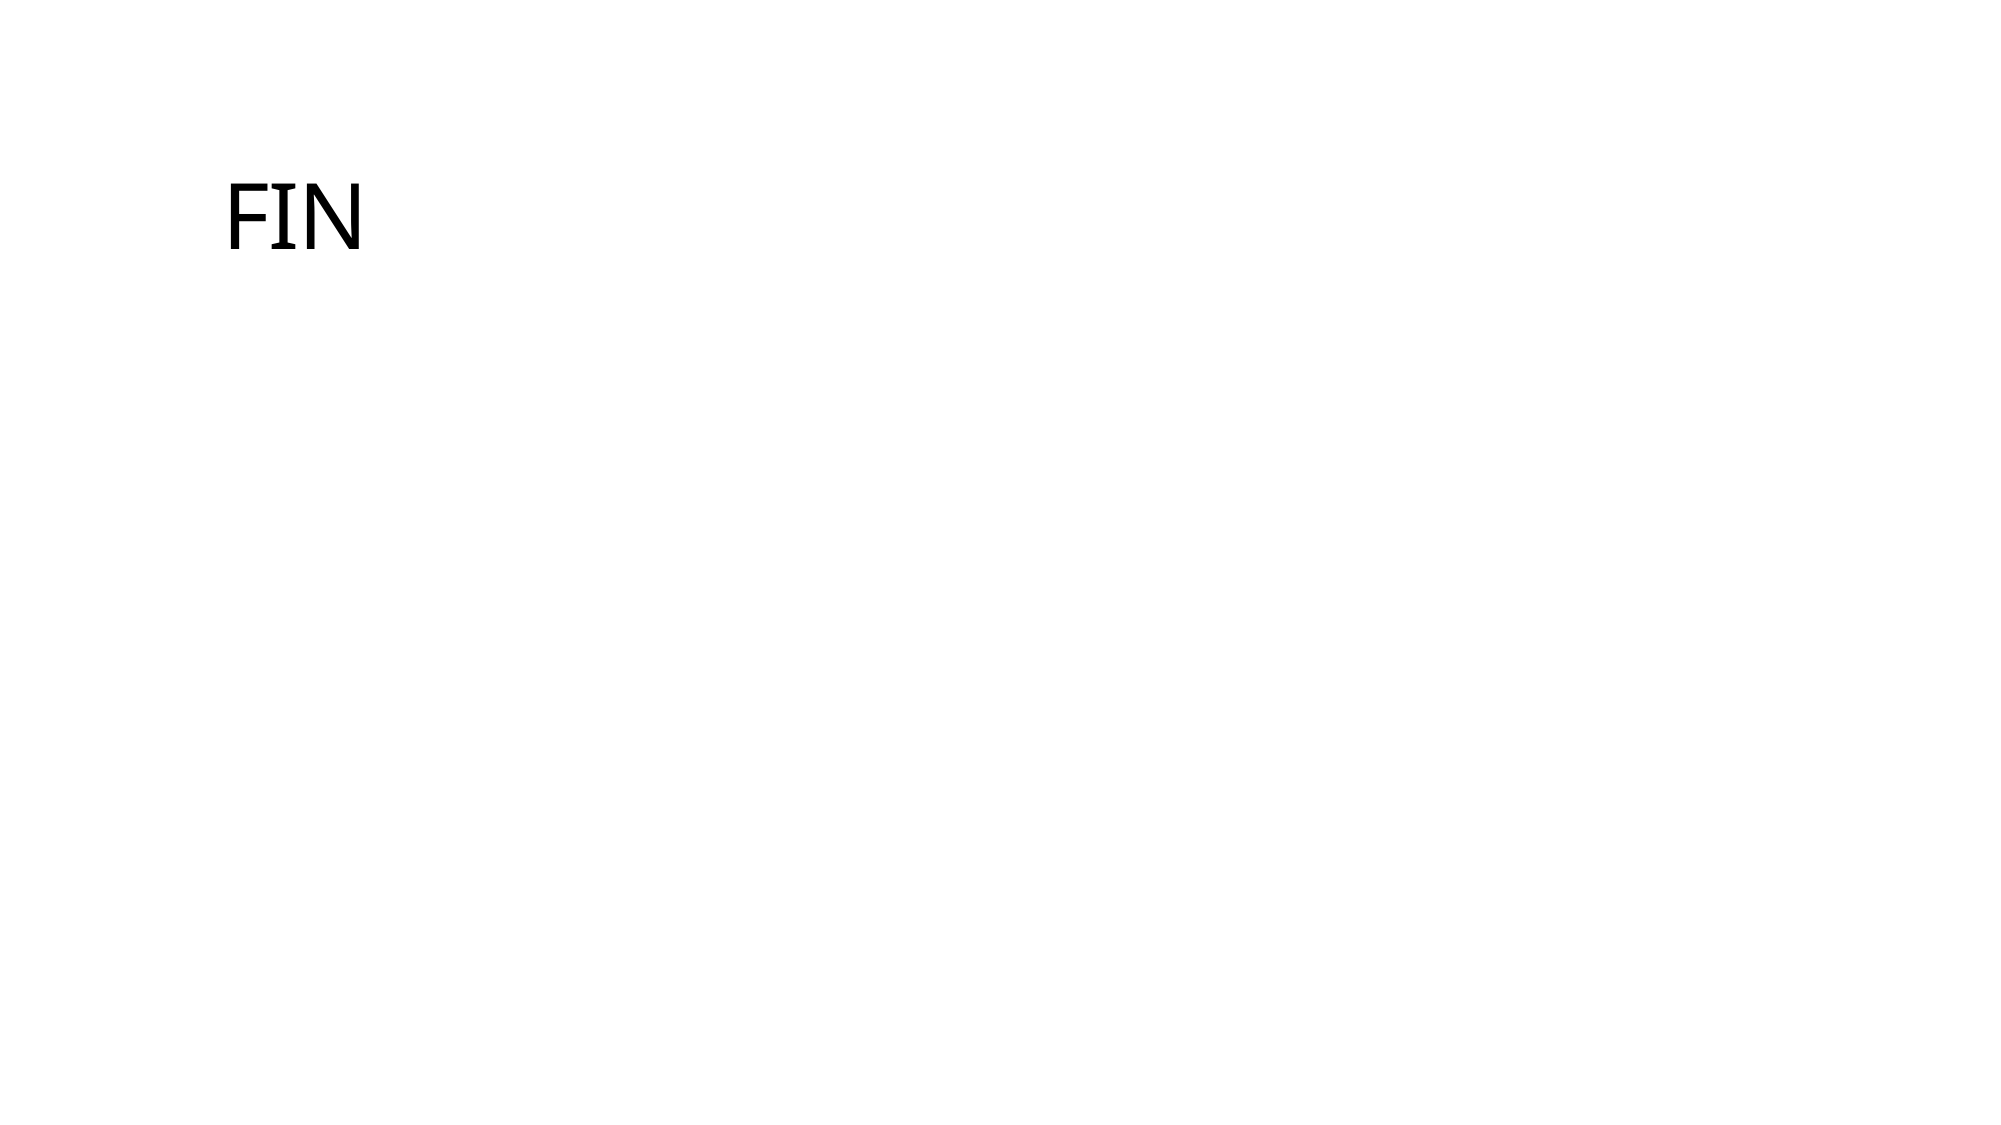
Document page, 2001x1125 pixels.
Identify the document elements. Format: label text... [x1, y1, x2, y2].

title FIN [206, 60, 1797, 278]
